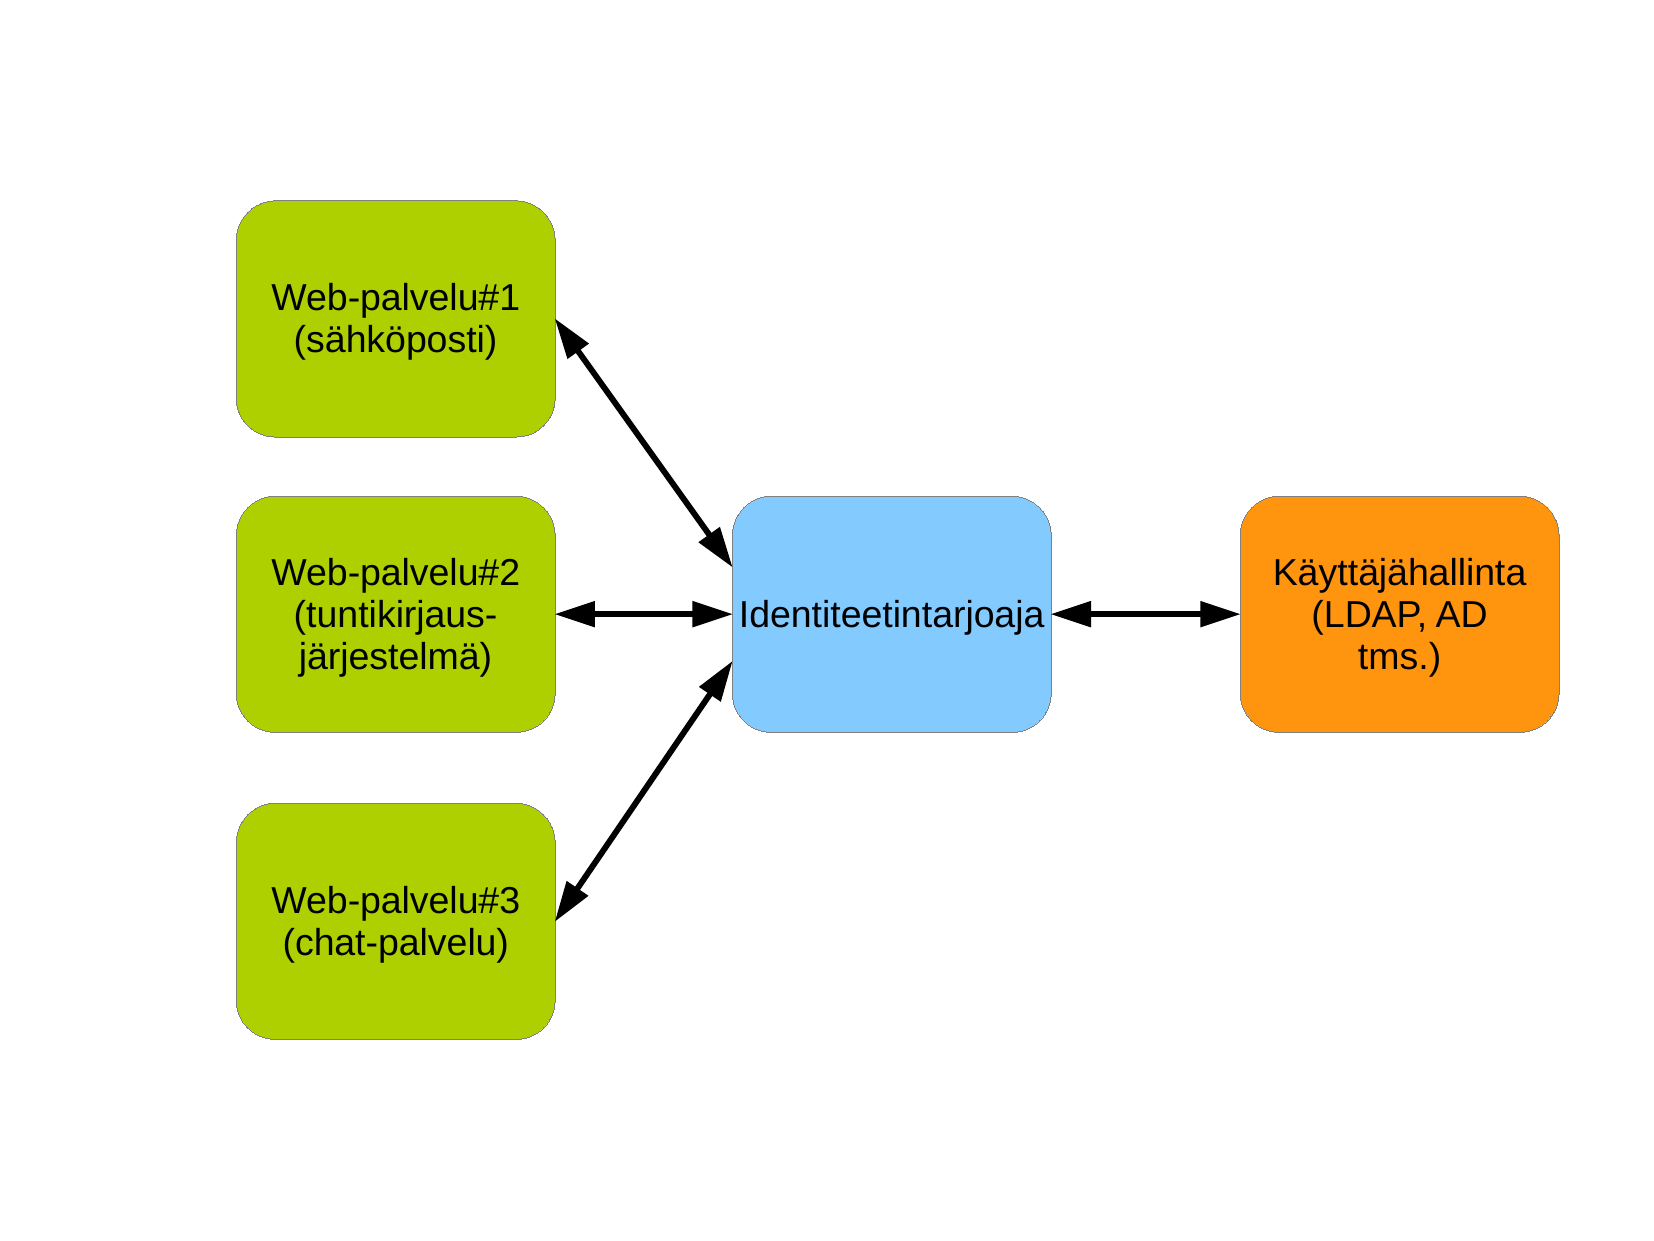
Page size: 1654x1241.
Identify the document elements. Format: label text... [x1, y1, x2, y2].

text_box Identiteetintarjoaja [732, 496, 1052, 733]
text_box Web-palvelu#1 (sähköposti) [236, 200, 556, 438]
text_box Käyttäjähallinta (LDAP, AD tms.) [1240, 496, 1560, 733]
text_box Web-palvelu#2 (tuntikirjaus- järjestelmä) [236, 496, 556, 733]
text_box Web-palvelu#3 (chat-palvelu) [236, 803, 556, 1040]
